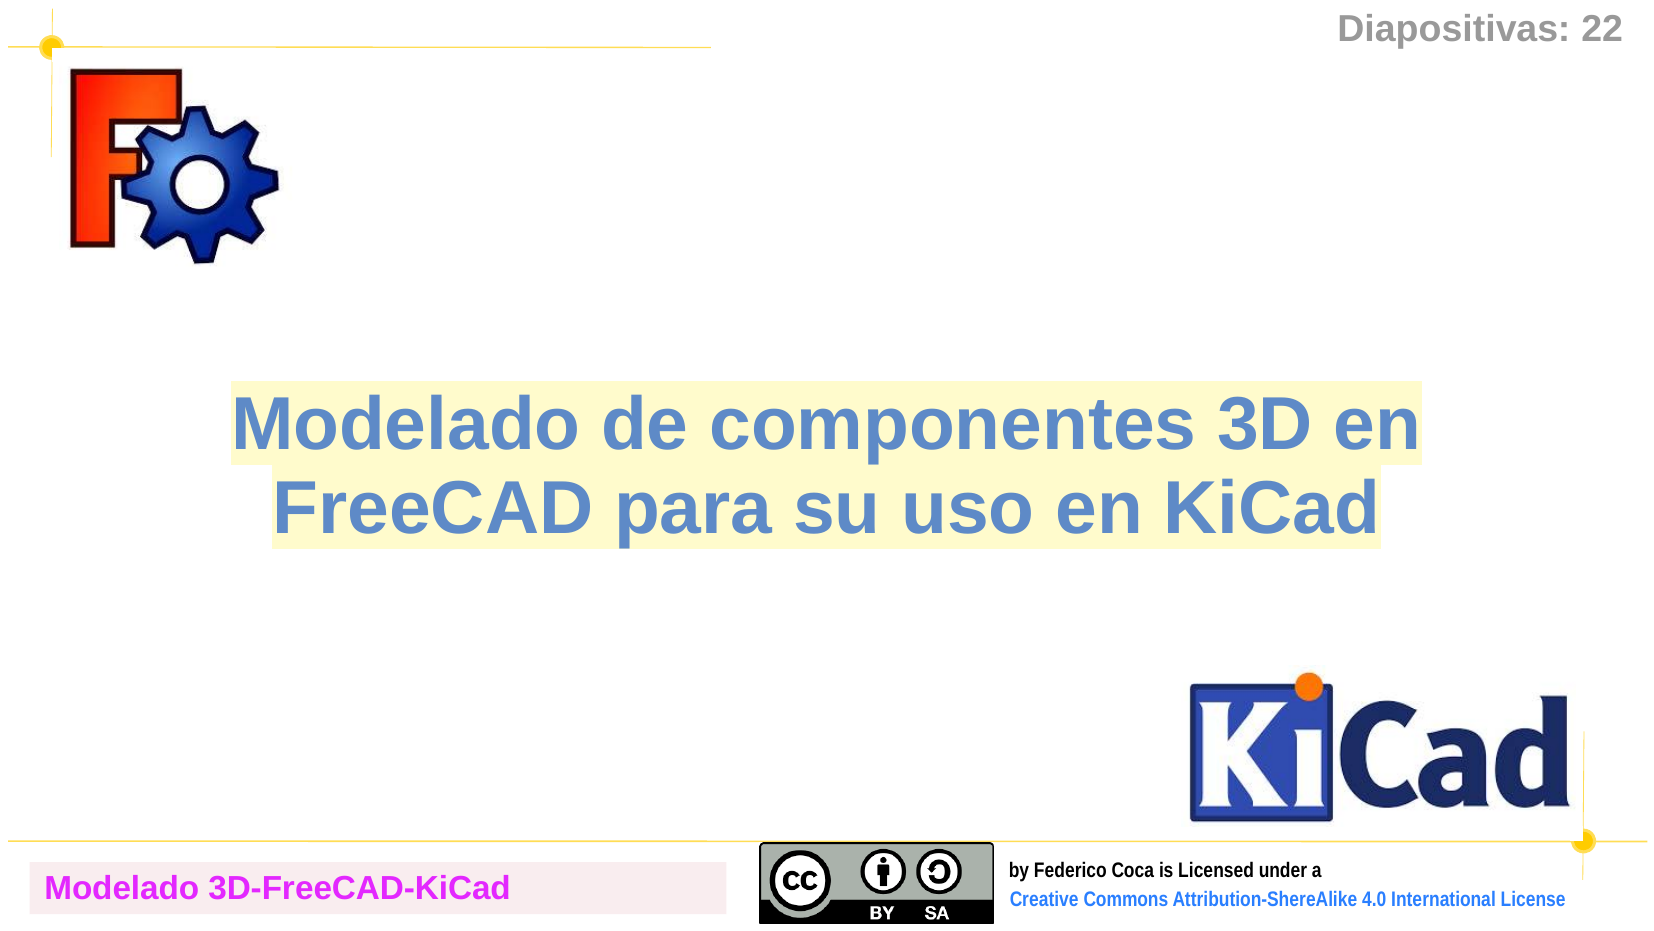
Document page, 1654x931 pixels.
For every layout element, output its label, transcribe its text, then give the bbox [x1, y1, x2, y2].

text_box Diapositivas: 22 [1322, 0, 1644, 57]
text_box Modelado de componentes 3D en FreeCAD para su uso en KiCad [209, 373, 1444, 557]
picture [59, 50, 293, 284]
text_box Modelado 3D-FreeCAD-KiCad [29, 862, 727, 915]
picture [1181, 665, 1576, 827]
